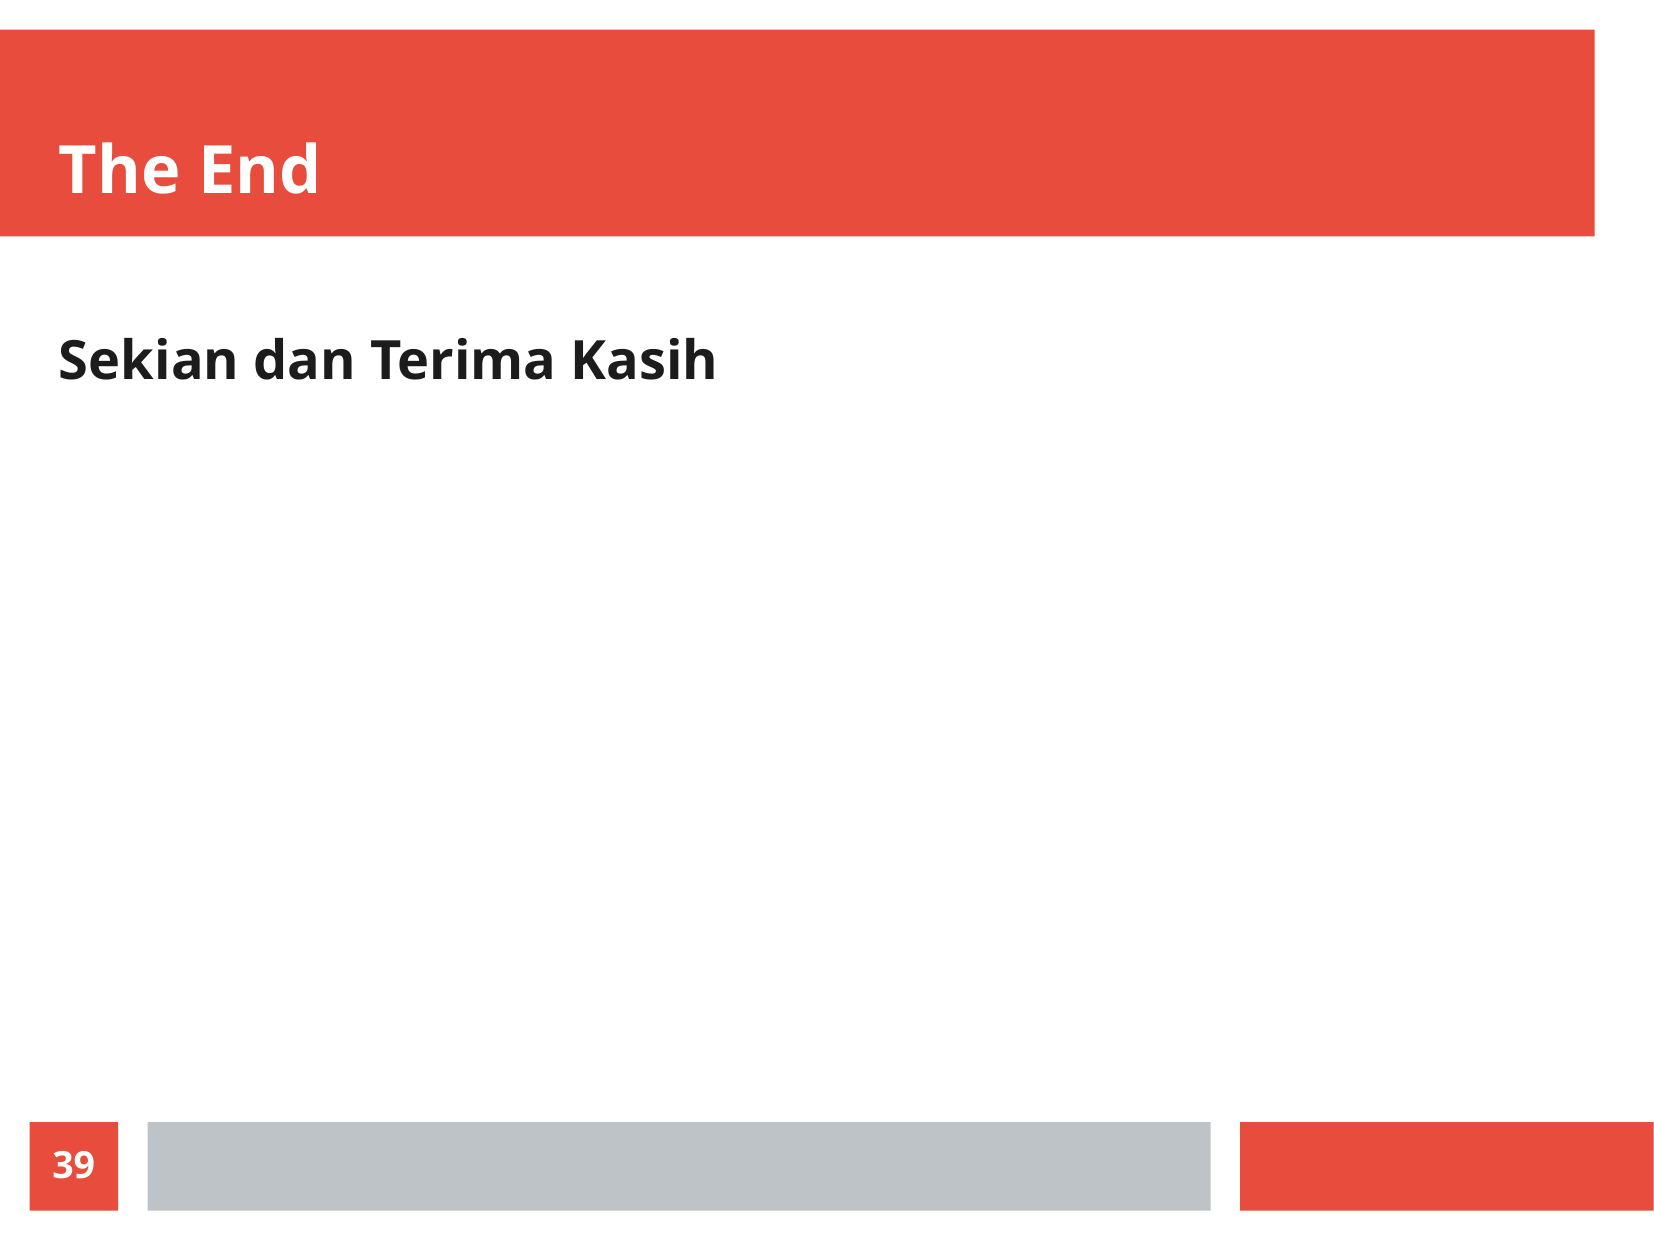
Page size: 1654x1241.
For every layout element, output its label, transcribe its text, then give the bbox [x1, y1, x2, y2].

text_box [29, 1122, 119, 1211]
title The End [59, 59, 1595, 207]
list Sekian dan Terima Kasih [59, 324, 1565, 1093]
